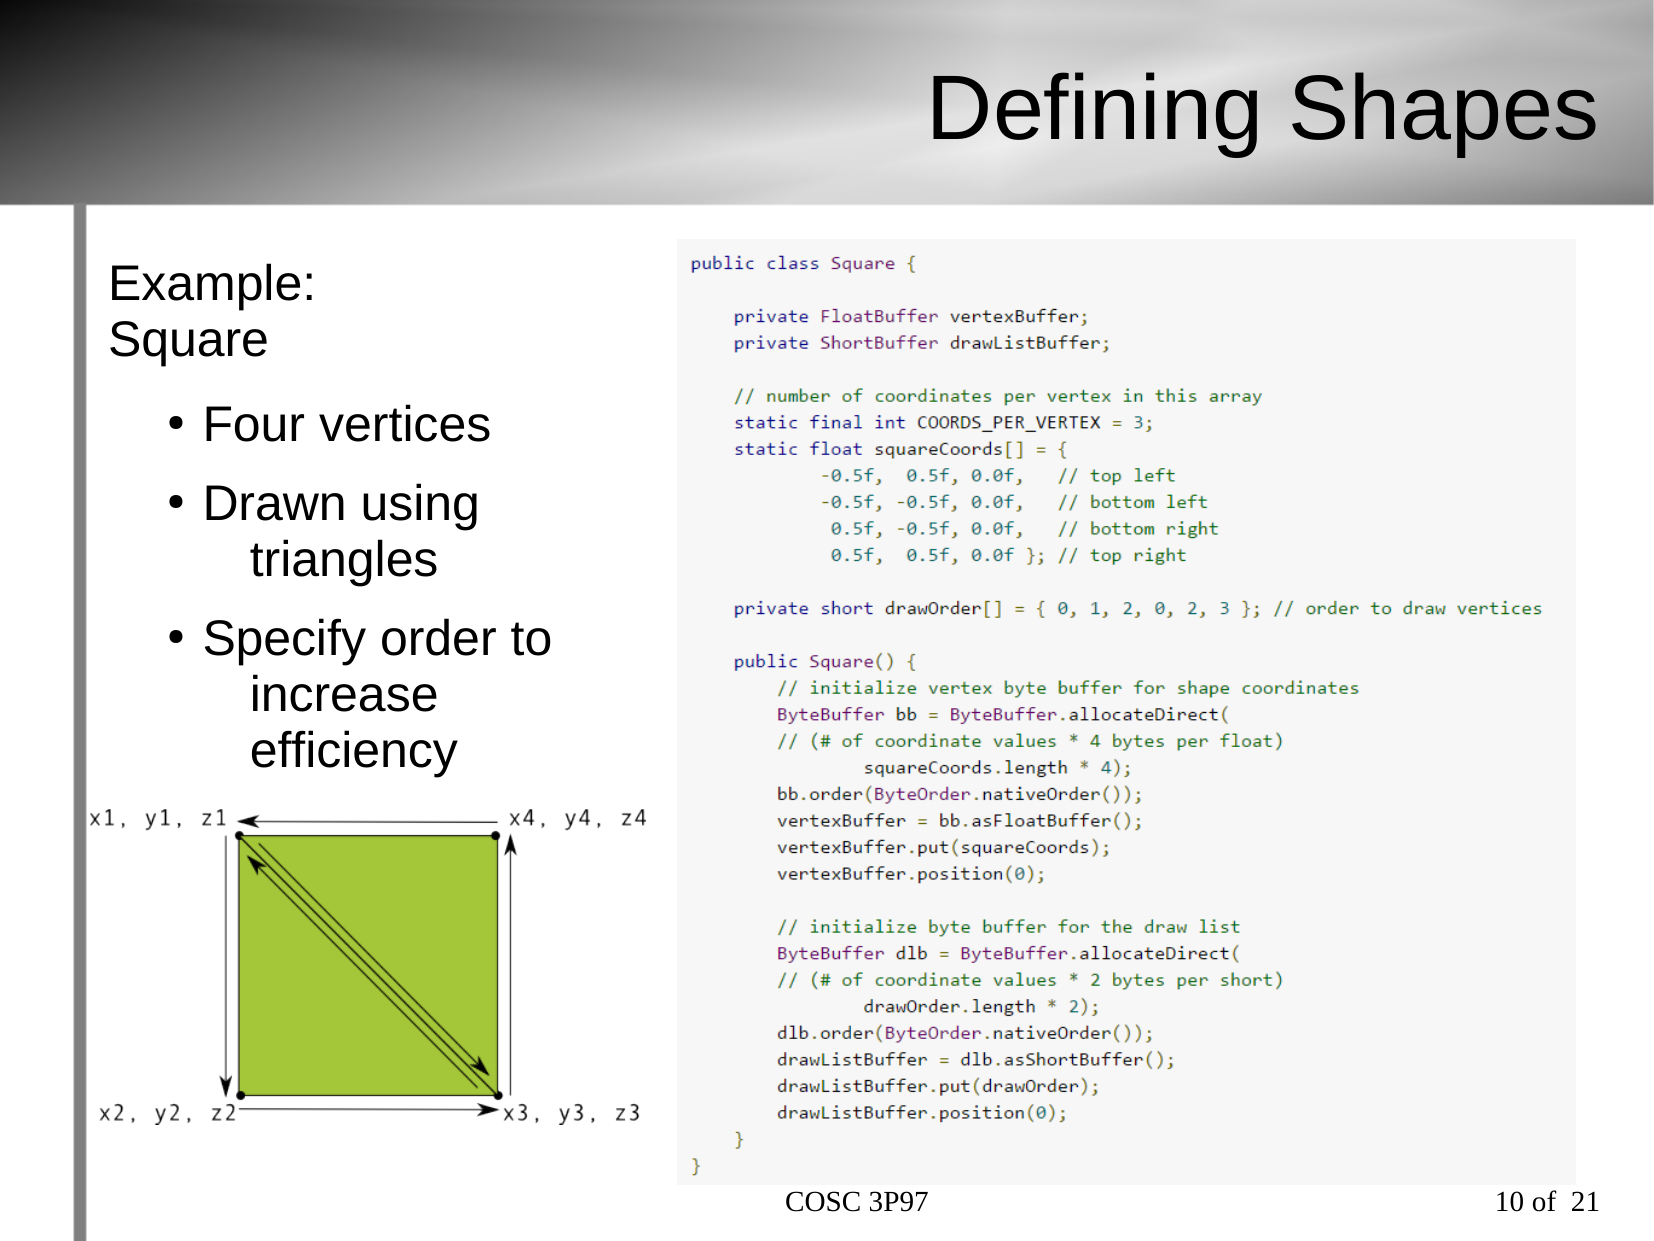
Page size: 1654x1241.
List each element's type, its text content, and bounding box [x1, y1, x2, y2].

list Example: Square Four vertices Drawn using triangles Specify order to increase efficiency [37, 255, 646, 1141]
title Defining Shapes [112, 13, 1601, 201]
picture [0, 0, 1654, 1241]
